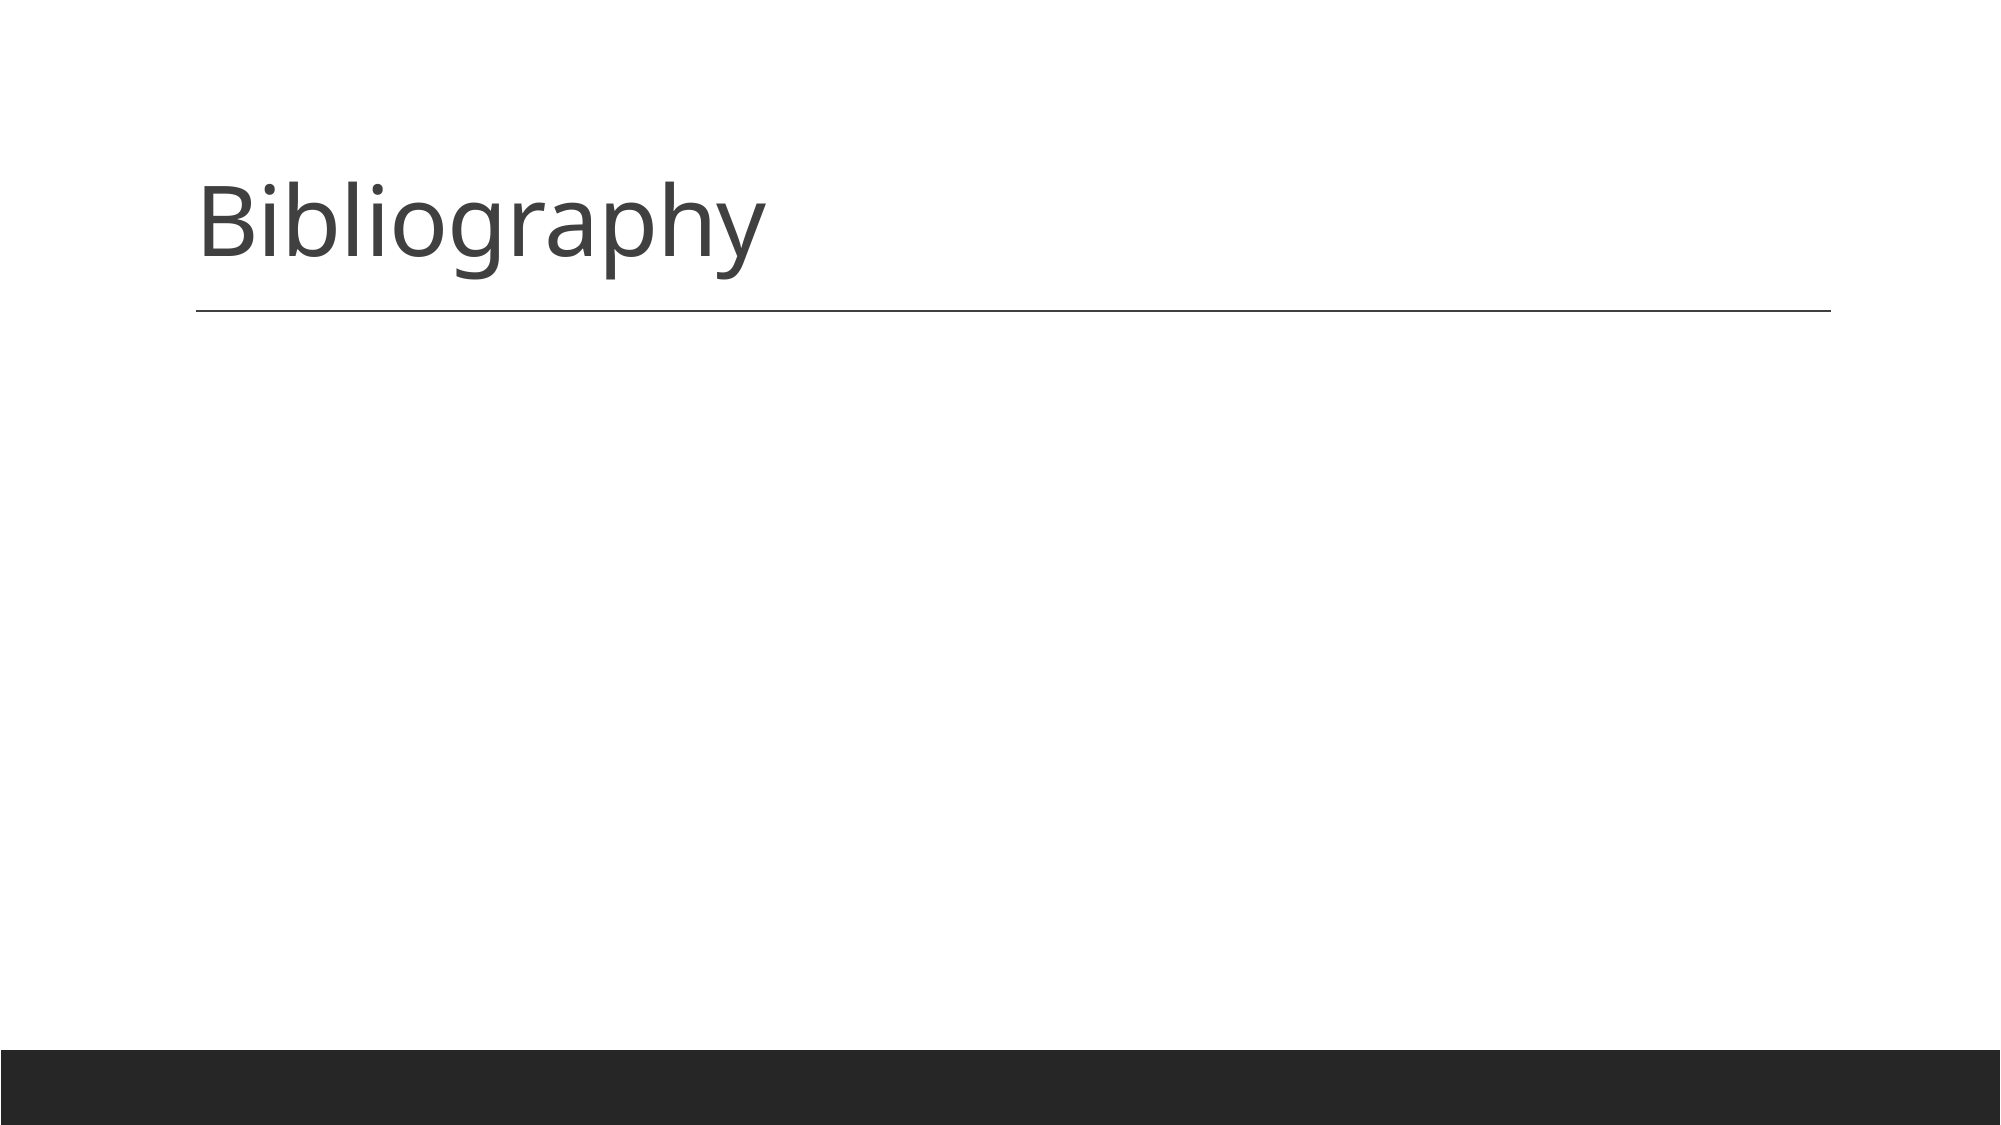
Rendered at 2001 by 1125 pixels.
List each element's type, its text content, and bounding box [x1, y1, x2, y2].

title Bibliography [180, 47, 1831, 286]
